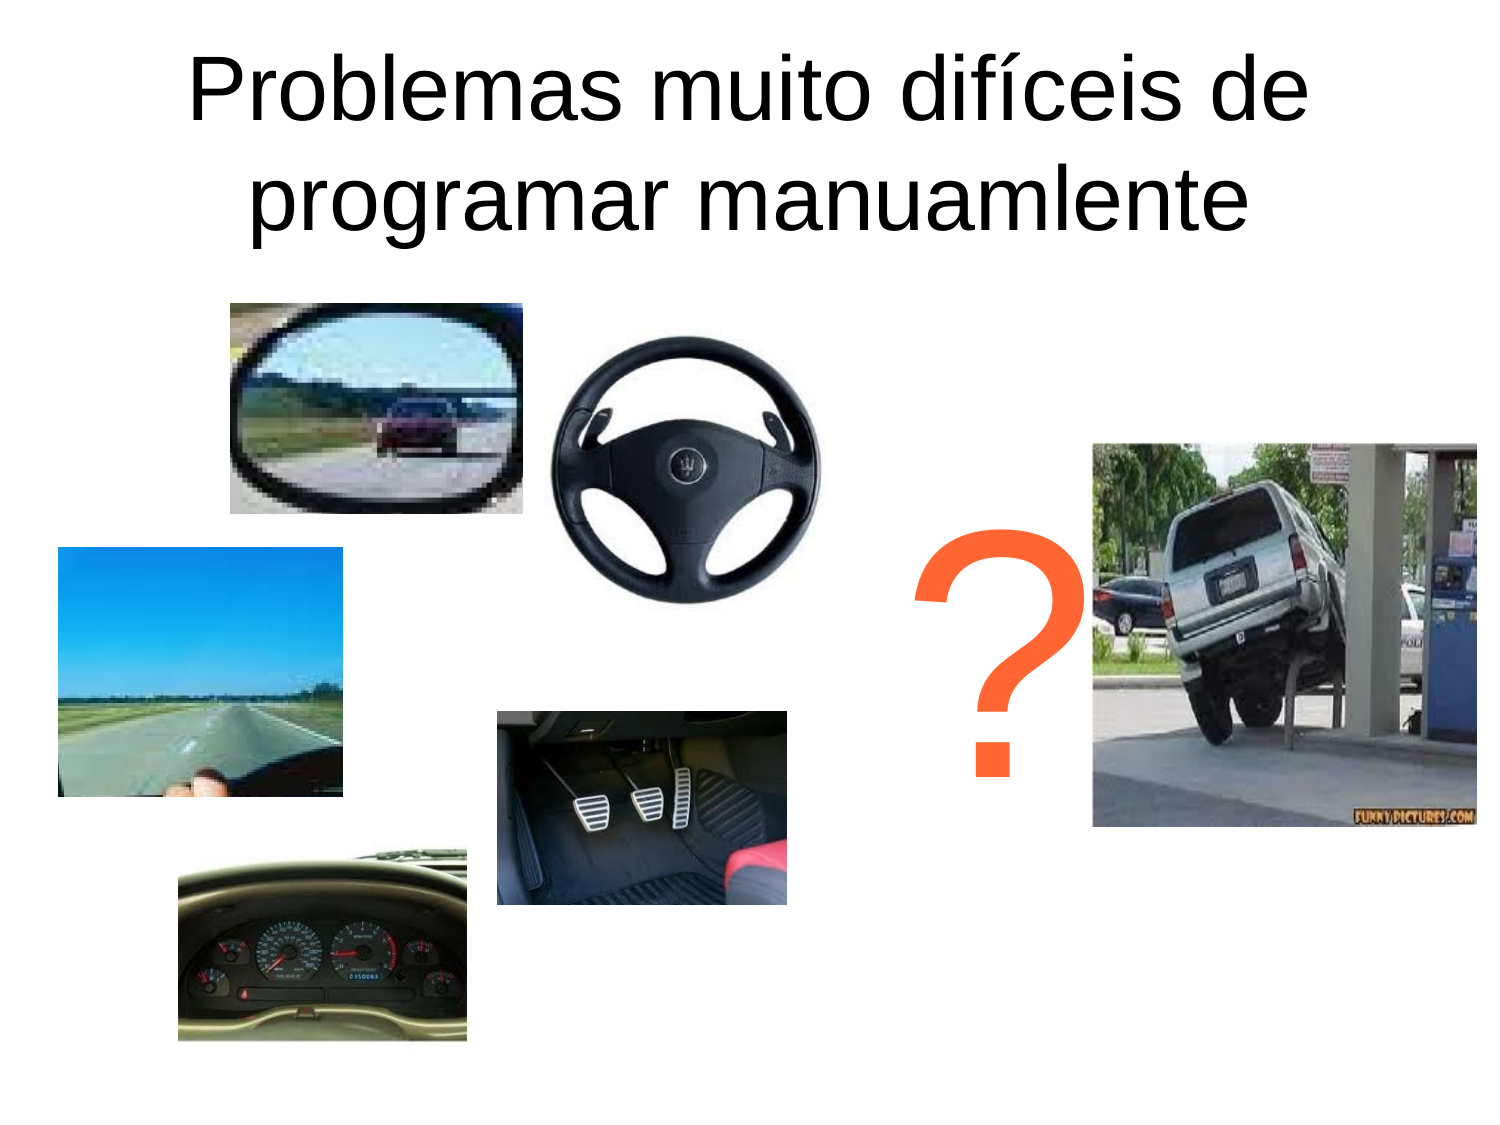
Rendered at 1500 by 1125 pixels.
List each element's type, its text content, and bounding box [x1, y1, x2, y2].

picture [58, 623, 343, 797]
picture [544, 329, 830, 611]
picture [1092, 442, 1477, 827]
picture [230, 303, 523, 514]
picture [497, 711, 787, 905]
picture [58, 547, 343, 601]
picture [178, 837, 467, 1054]
title Problemas muito difíceis de programar manuamlente [75, 21, 1426, 257]
text_box ? [885, 416, 1034, 857]
